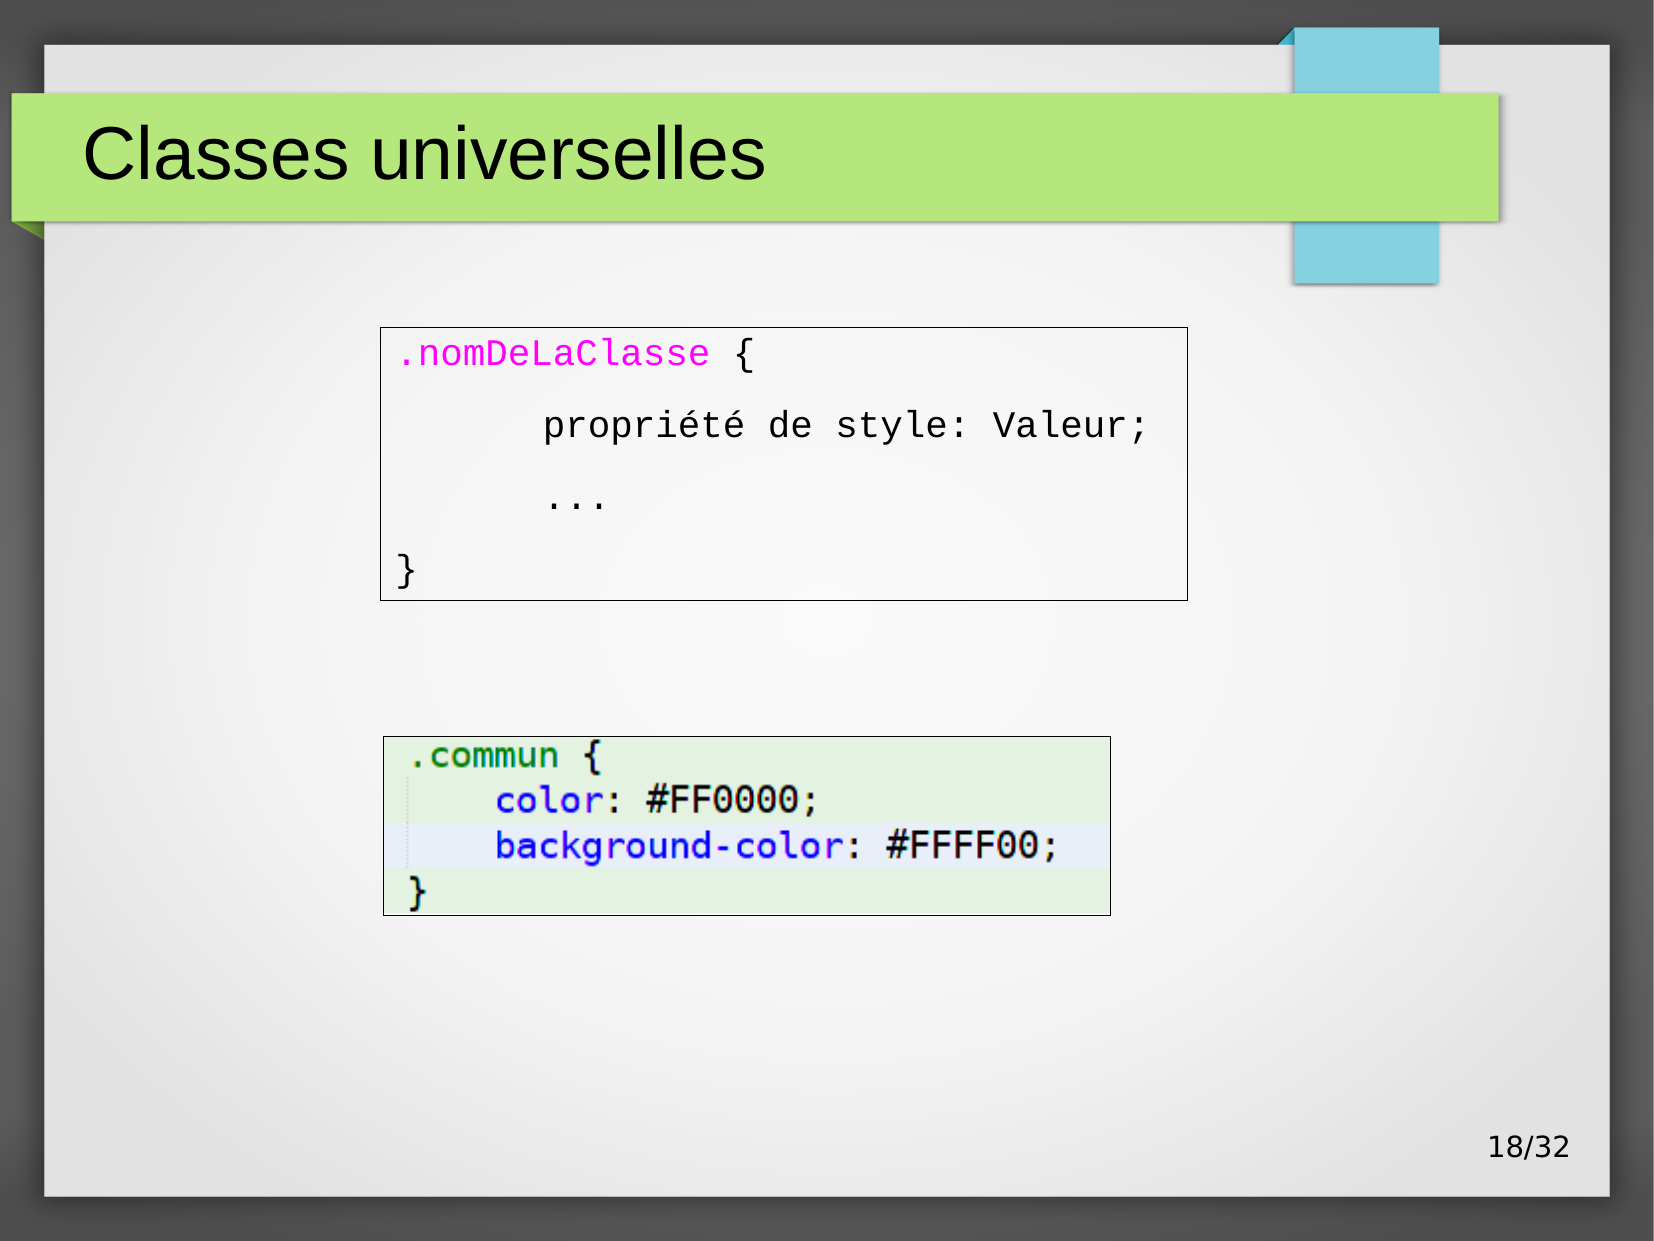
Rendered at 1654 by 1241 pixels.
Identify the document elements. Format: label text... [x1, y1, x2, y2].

title Classes universelles [82, 94, 1264, 213]
picture [0, 0, 1654, 1241]
text_box .nomDeLaClasse { propriété de style: Valeur; ... } [380, 327, 1188, 601]
